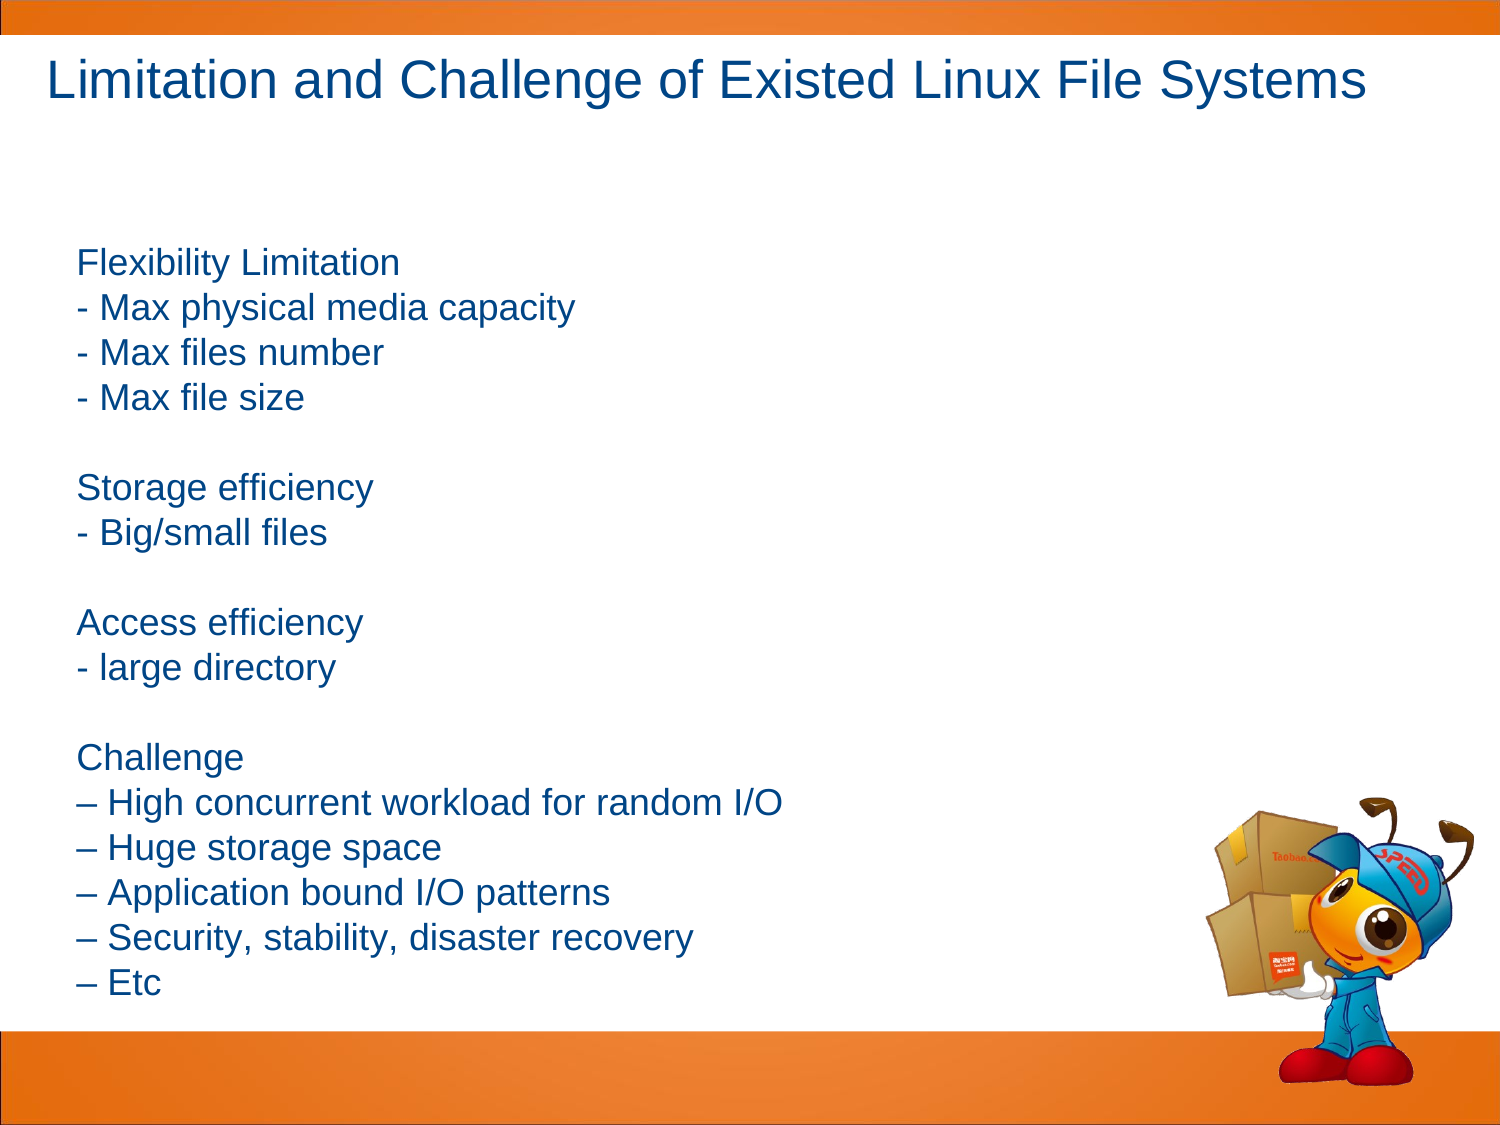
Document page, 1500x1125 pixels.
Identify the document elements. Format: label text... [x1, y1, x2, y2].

text_box Flexibility Limitation - Max physical media capacity - Max files number - Max file size Storage efficiency - Big/small files Access efficiency - large directory Challenge – High concurrent workload for random I/O – Huge storage space – Application bound I/O patterns – Security, stability, disaster recovery – Etc [61, 230, 1388, 1011]
text_box Limitation and Challenge of Existed Linux File Systems [32, 37, 1384, 118]
picture [1345, 1026, 1351, 1036]
picture [1343, 1011, 1348, 1023]
picture [0, 0, 1500, 35]
picture [0, 785, 1500, 1125]
